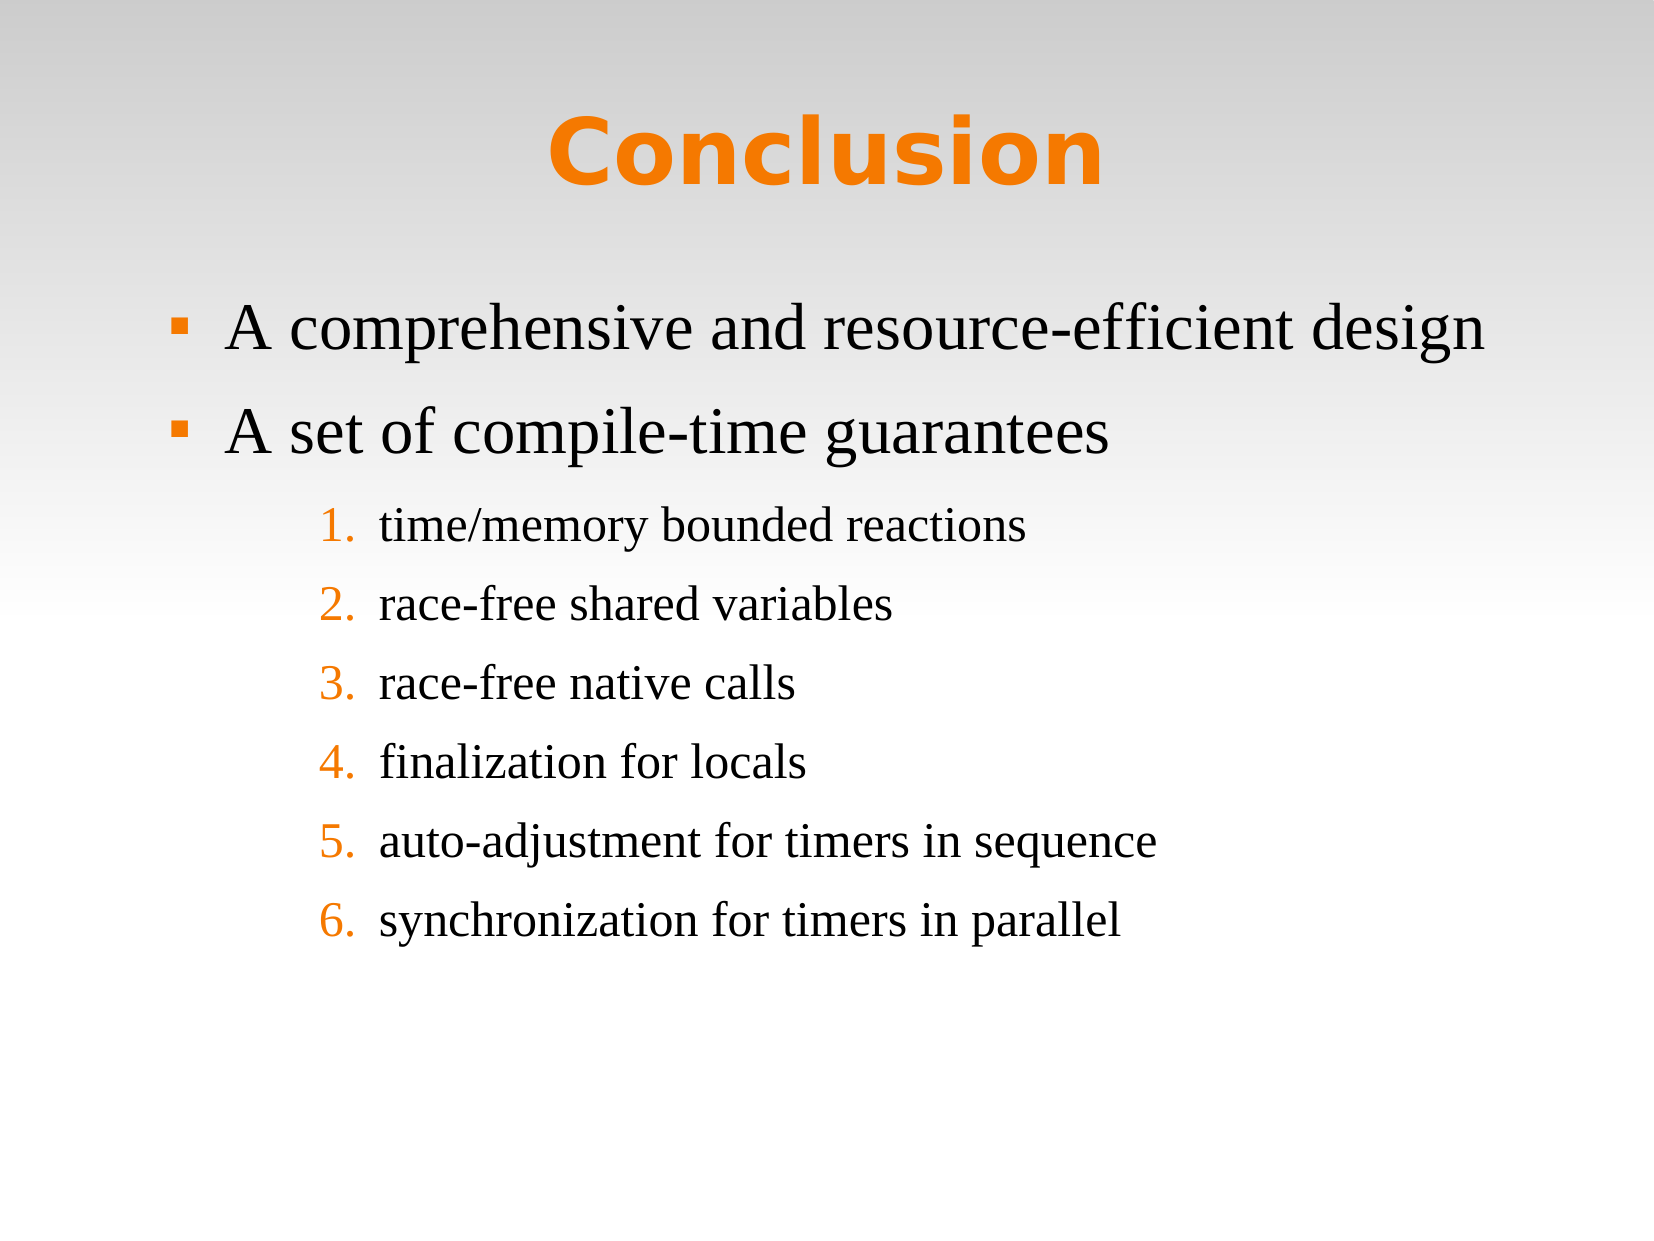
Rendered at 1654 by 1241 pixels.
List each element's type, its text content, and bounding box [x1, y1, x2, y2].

title Conclusion [82, 49, 1571, 257]
list A comprehensive and resource-efficient design A set of compile-time guarantees time/memory bounded reactions race-free shared variables race-free native calls finalization for locals auto-adjustment for timers in sequence synchronization for timers in parallel [82, 290, 1501, 1109]
